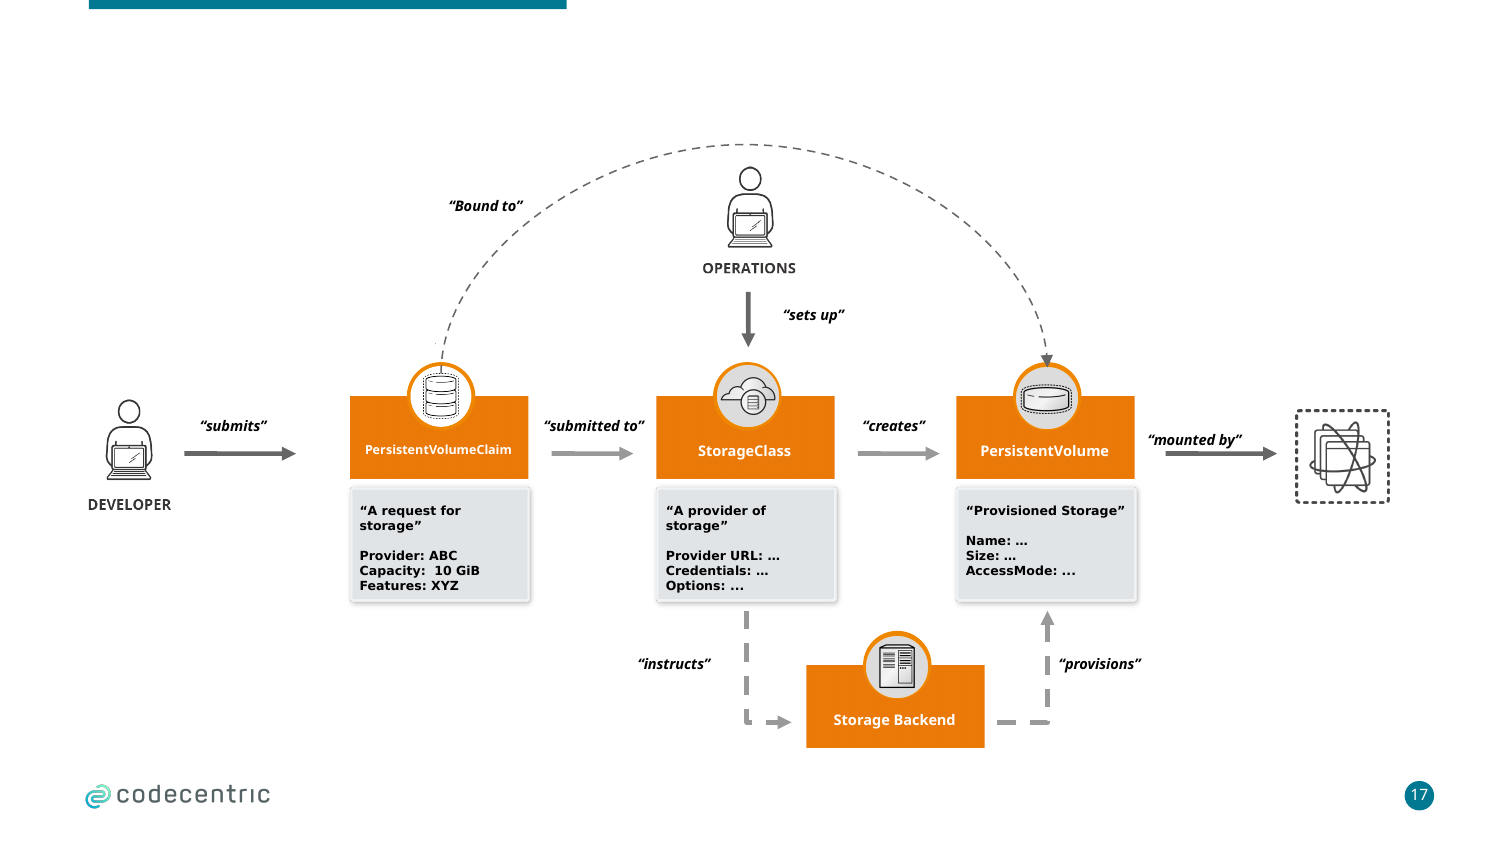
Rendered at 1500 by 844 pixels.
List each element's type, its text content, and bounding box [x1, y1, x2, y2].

picture [656, 473, 835, 479]
picture [1295, 409, 1390, 504]
picture [656, 365, 835, 434]
text_box “A provider of storage” Provider URL: … Credentials: … Options: ... [658, 495, 837, 597]
text_box “submitted to” [536, 409, 657, 449]
picture [956, 473, 1135, 479]
picture [806, 636, 985, 702]
picture [806, 742, 985, 748]
picture [344, 480, 538, 611]
text_box Storage Backend [792, 702, 998, 742]
picture [950, 480, 1145, 611]
text_box [406, 362, 476, 431]
picture [701, 166, 796, 278]
text_box StorageClass [602, 434, 888, 473]
picture [423, 373, 459, 419]
text_box “Bound to” [441, 189, 562, 228]
text_box “A request for storage” Provider: ABC Capacity: 10 GiB Features: XYZ [352, 495, 531, 578]
picture [87, 399, 171, 514]
text_box [928, 650, 932, 681]
text_box [1049, 362, 1065, 367]
slide_number <number> [1396, 783, 1443, 808]
text_box “sets up” [775, 297, 896, 337]
text_box “provisions” [1051, 647, 1185, 687]
text_box [732, 427, 763, 431]
text_box “creates” [854, 409, 976, 449]
text_box [1078, 381, 1082, 412]
picture [65, 763, 289, 828]
text_box [1029, 362, 1046, 367]
text_box [713, 380, 717, 413]
picture [350, 473, 529, 479]
text_box “mounted by” [1140, 423, 1282, 449]
text_box “Provisioned Storage” Name: … Size: … AccessMode: ... [958, 495, 1137, 597]
text_box PersistentVolumeClaim [295, 434, 581, 473]
text_box “instructs” [630, 647, 746, 687]
text_box PersistentVolume [902, 434, 1188, 473]
text_box [879, 630, 916, 636]
picture [350, 396, 529, 434]
text_box “submits” [192, 409, 313, 449]
picture [956, 367, 1135, 434]
picture [650, 480, 845, 611]
